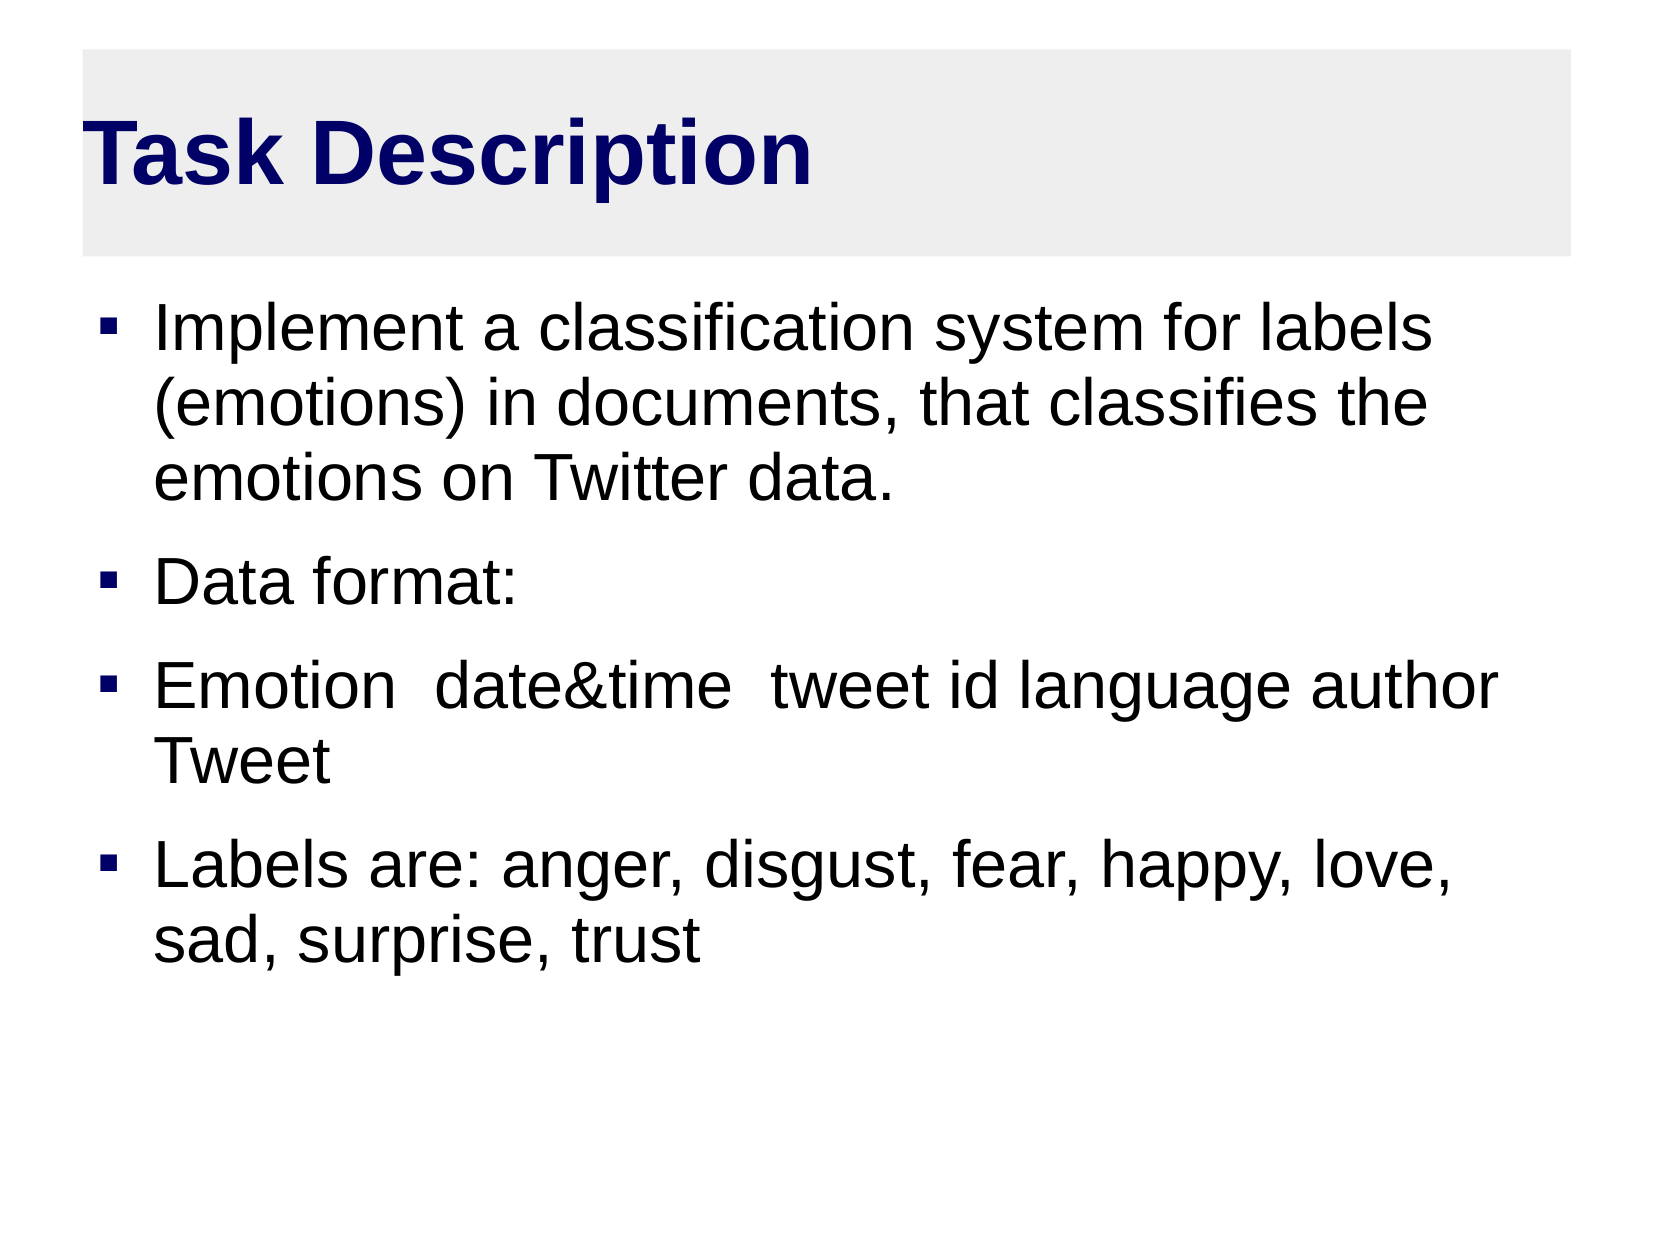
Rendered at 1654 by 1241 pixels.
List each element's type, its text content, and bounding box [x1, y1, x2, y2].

list Implement a classification system for labels (emotions) in documents, that classifies the emotions on Twitter data. Data format: Emotion date&time tweet id language author Tweet Labels are: anger, disgust, fear, happy, love, sad, surprise, trust [82, 290, 1571, 1186]
title Task Description [82, 49, 1571, 257]
